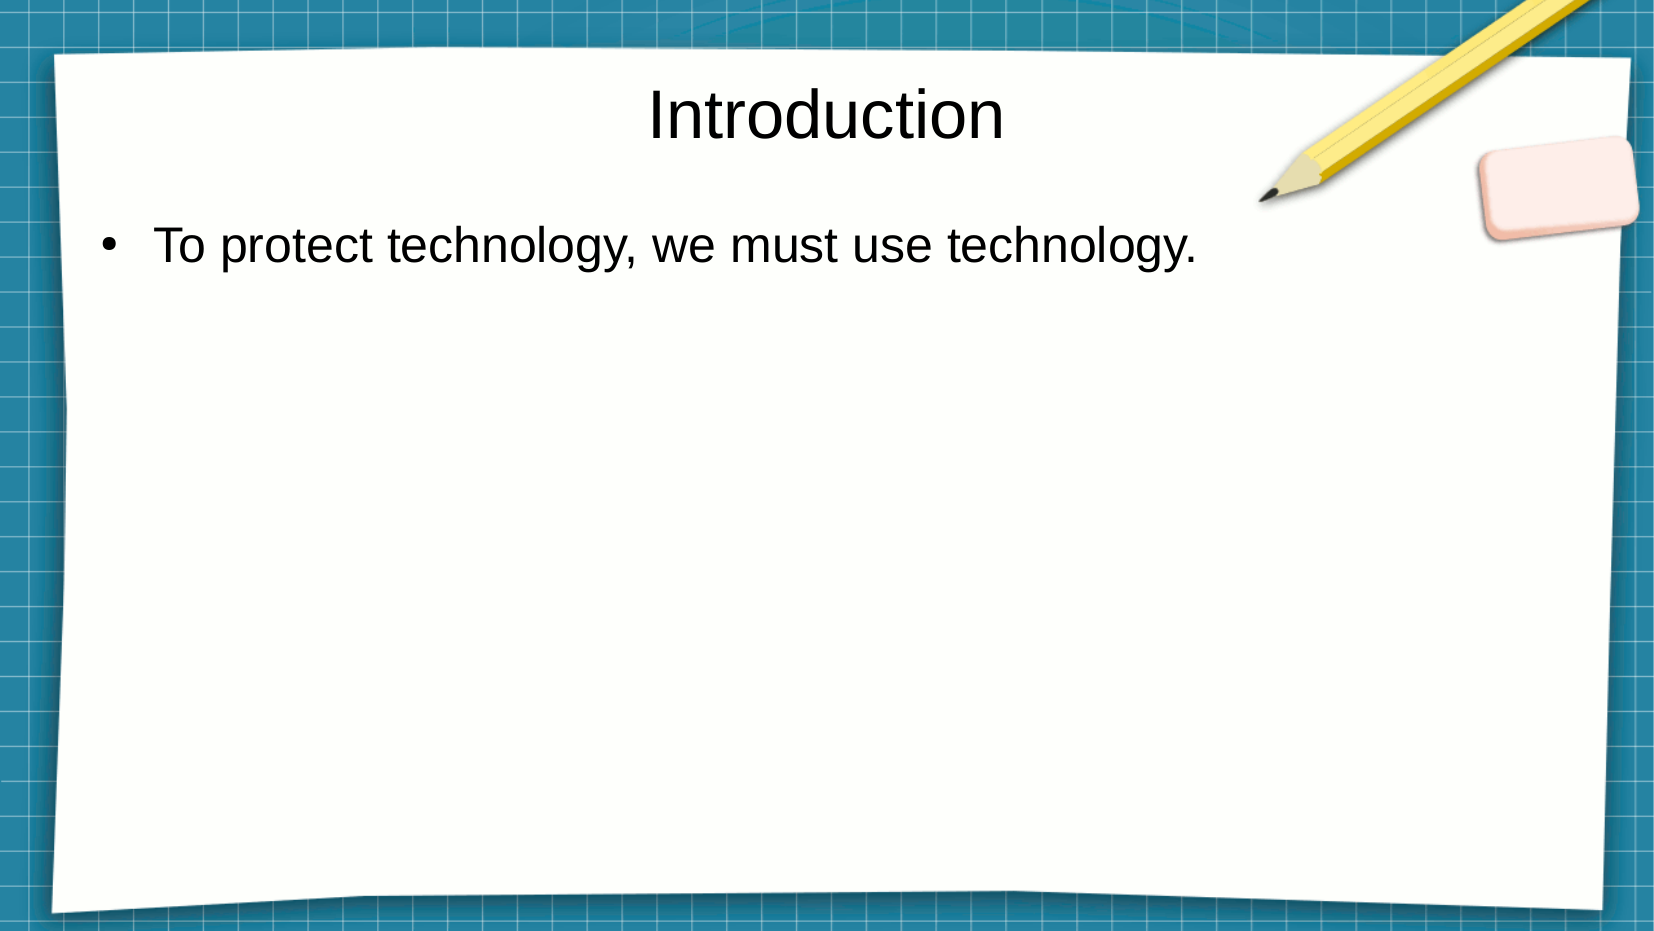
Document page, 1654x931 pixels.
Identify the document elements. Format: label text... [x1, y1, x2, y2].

list To protect technology, we must use technology. [82, 217, 1571, 758]
title Introduction [82, 37, 1571, 193]
picture [0, 0, 1654, 931]
